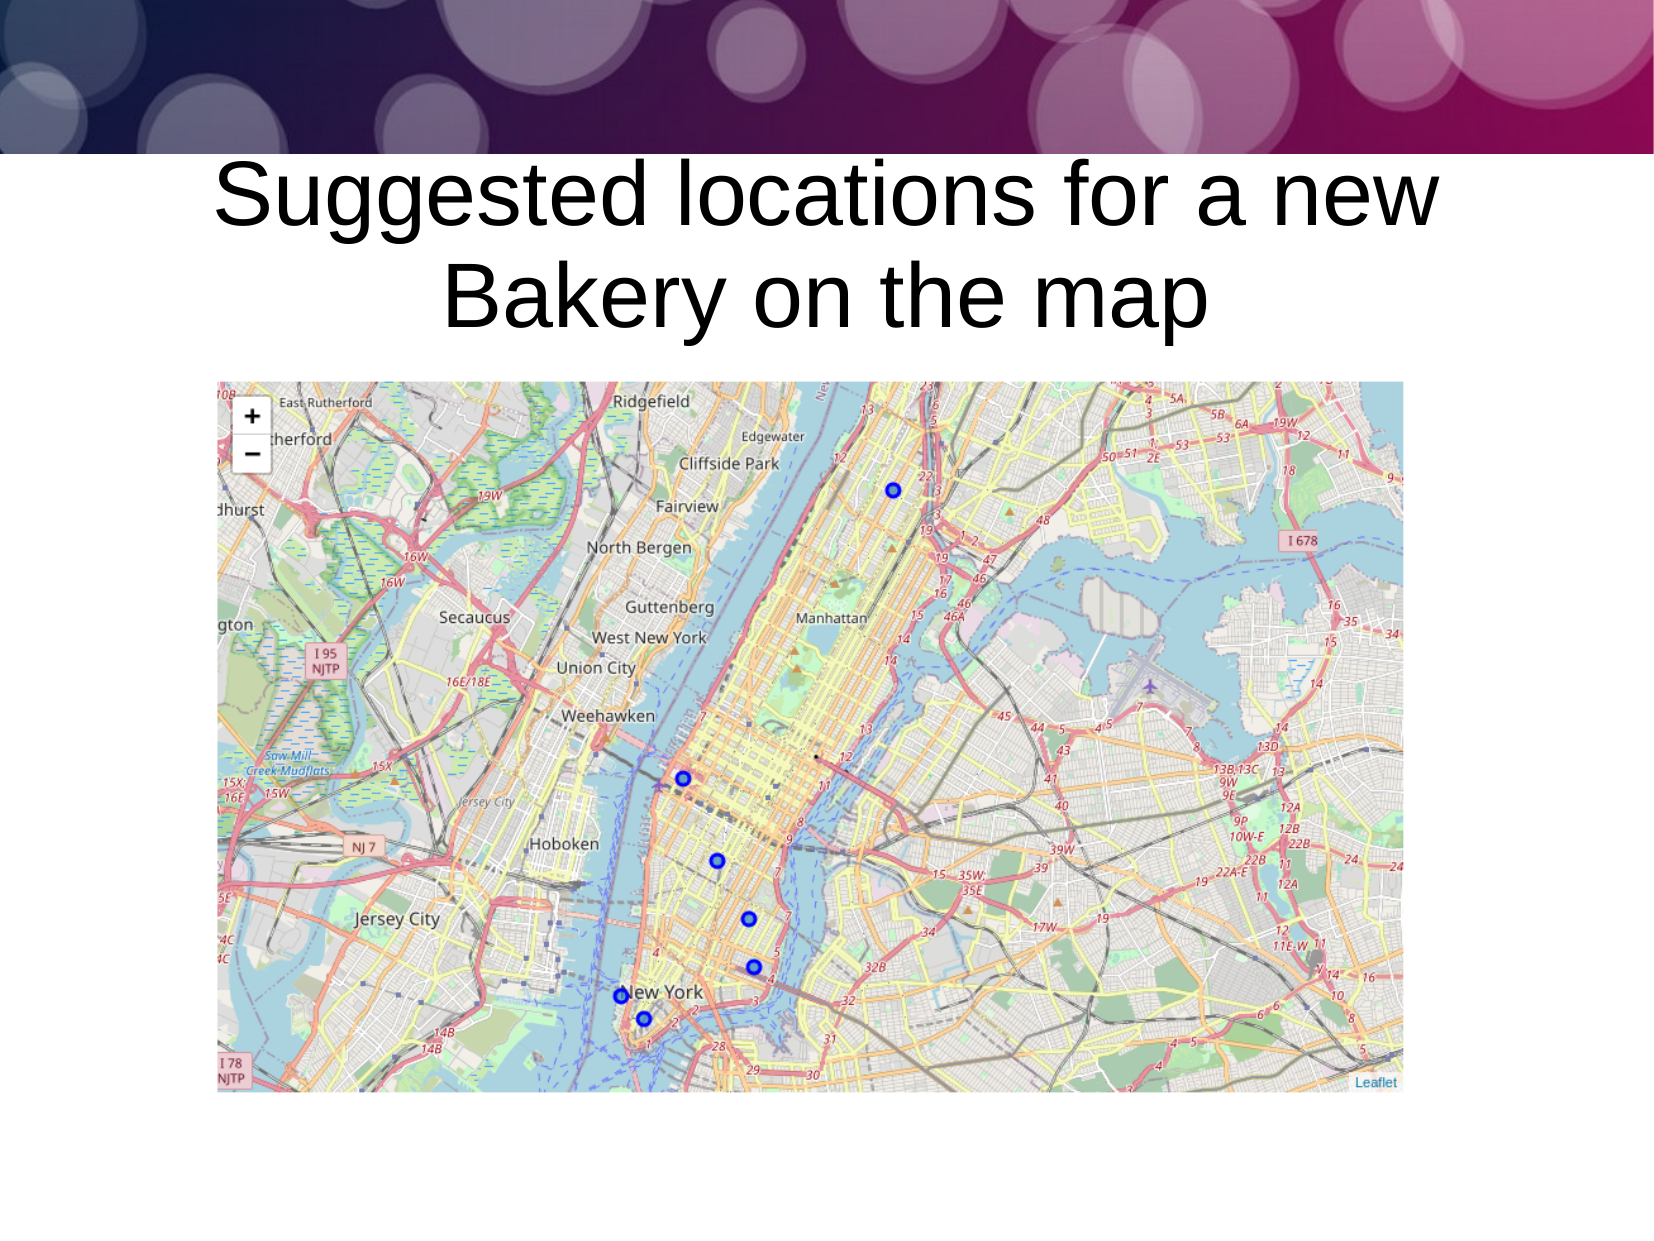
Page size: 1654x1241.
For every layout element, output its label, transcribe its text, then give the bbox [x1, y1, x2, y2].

picture [210, 378, 1411, 1096]
title Suggested locations for a new Bakery on the map [82, 142, 1571, 348]
picture [0, 0, 1654, 154]
